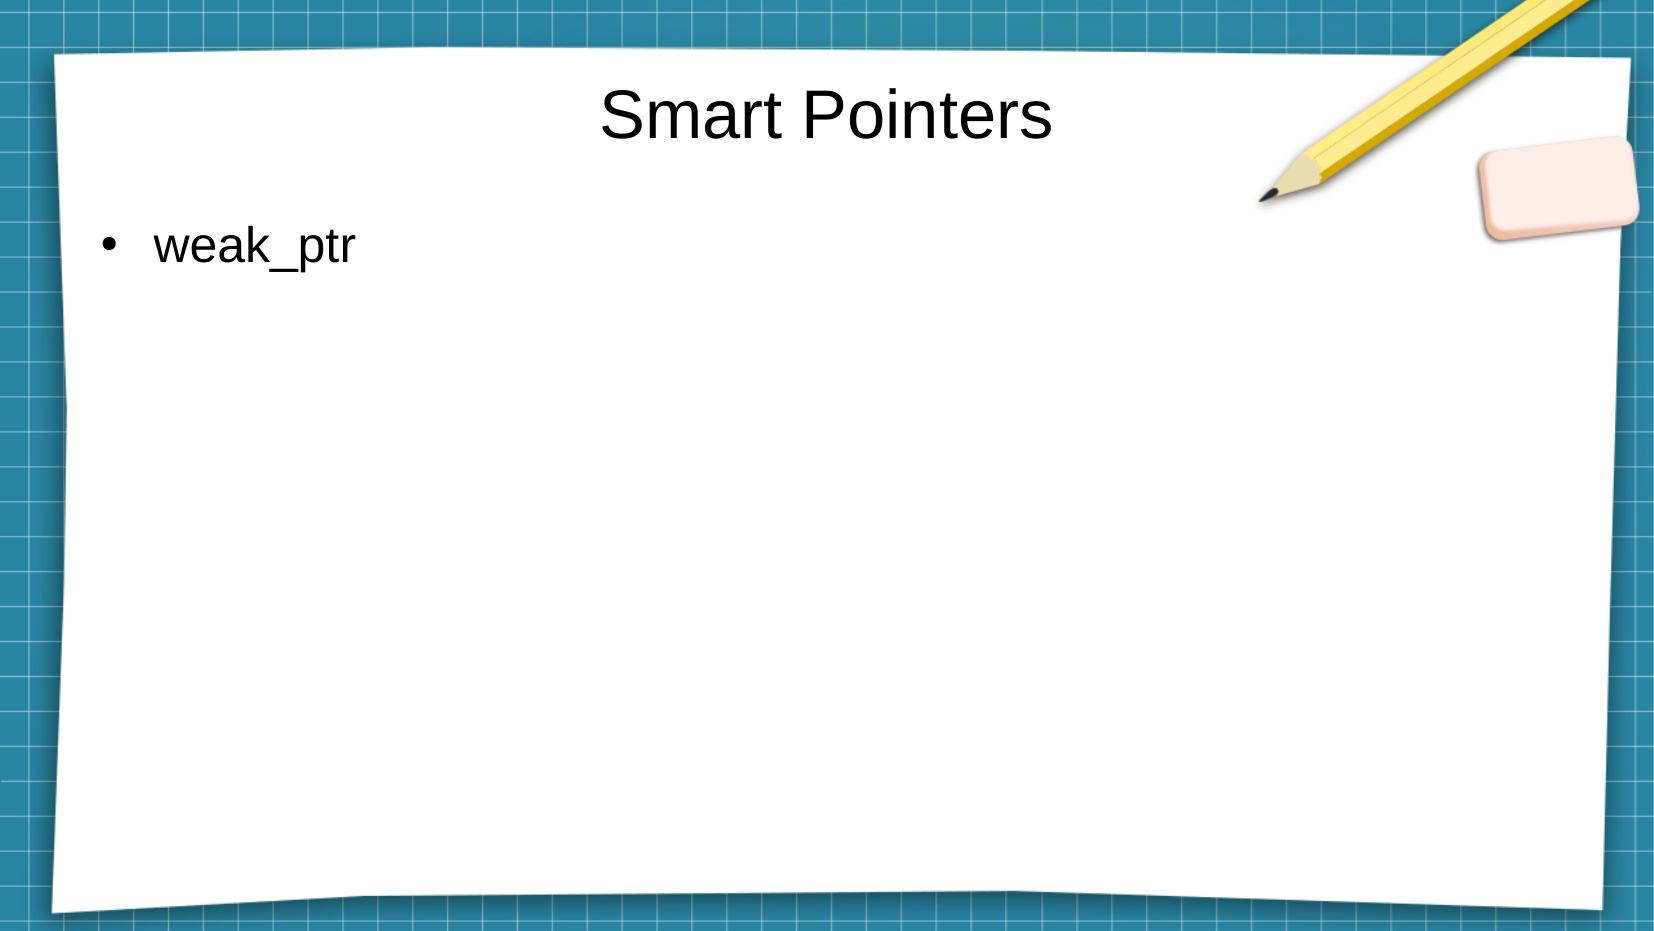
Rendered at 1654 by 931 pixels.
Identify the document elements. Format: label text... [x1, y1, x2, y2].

title Smart Pointers [82, 37, 1571, 193]
list weak_ptr [82, 217, 1571, 758]
picture [0, 0, 1654, 931]
